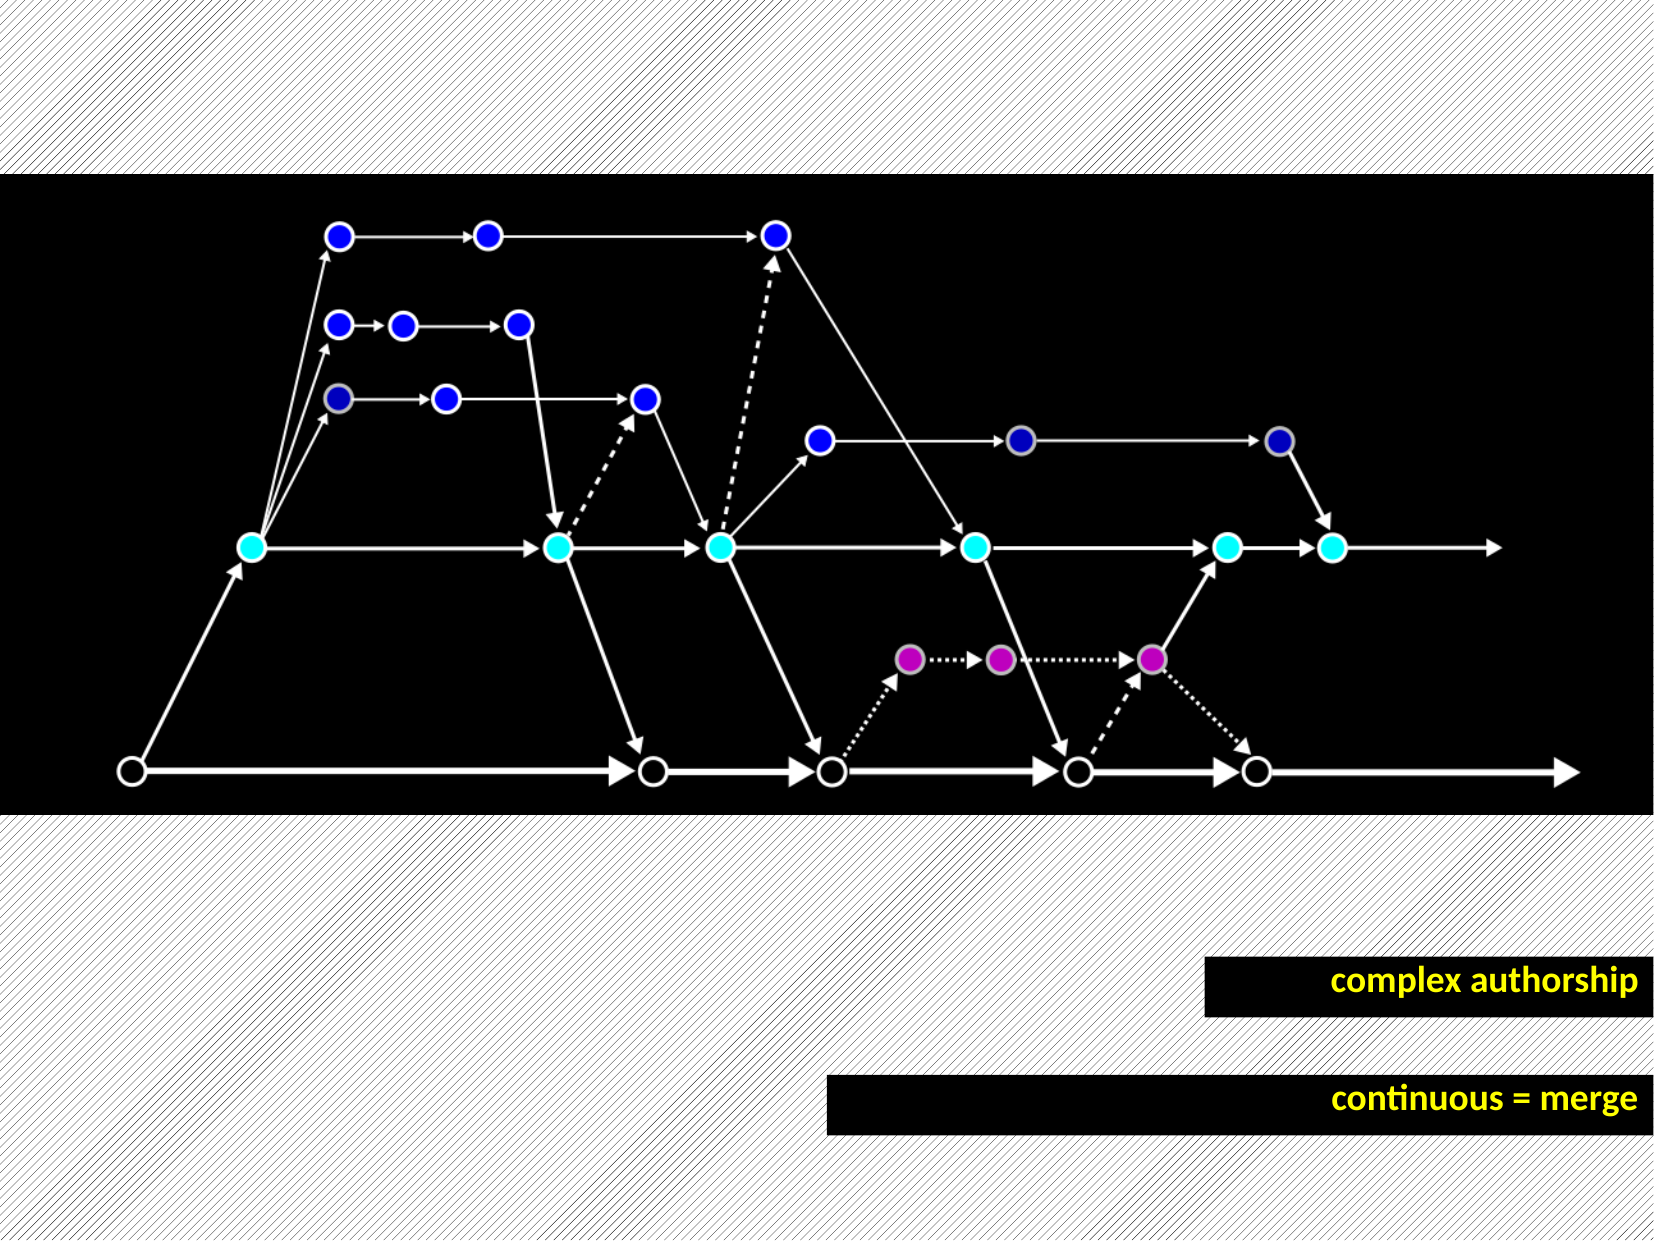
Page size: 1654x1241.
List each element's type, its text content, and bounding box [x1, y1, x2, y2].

text_box continuous = merge [826, 1074, 1654, 1136]
text_box complex authorship [1204, 956, 1654, 1018]
picture [0, 174, 1654, 815]
